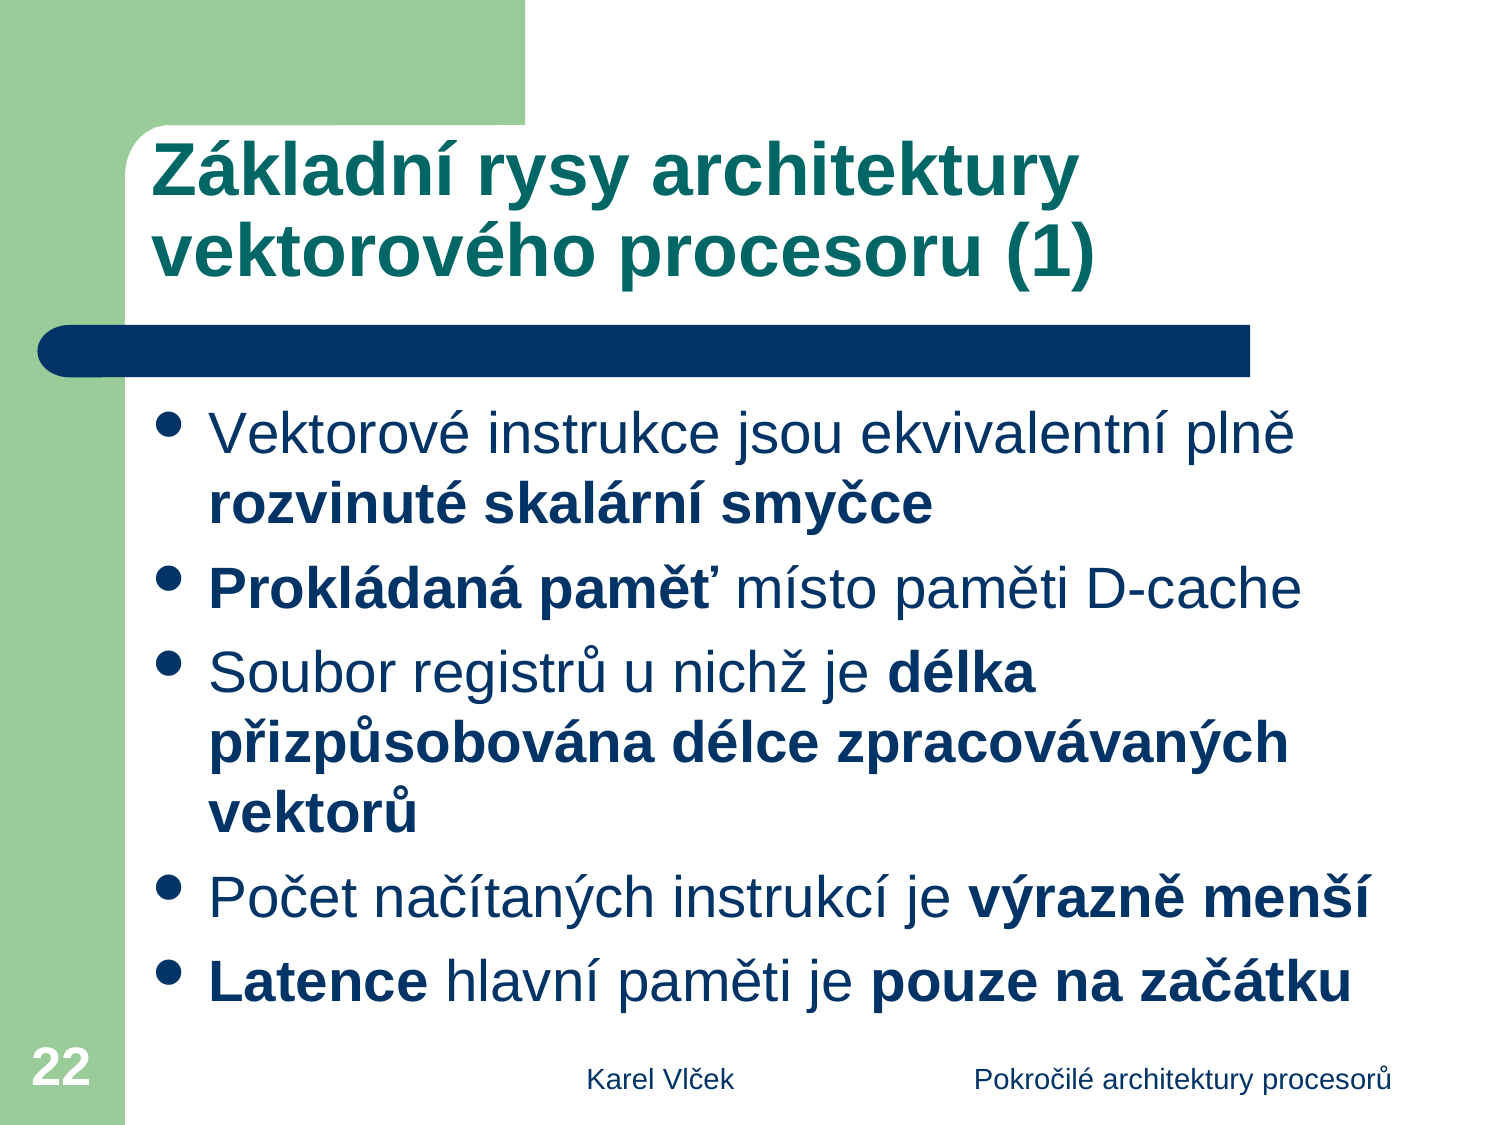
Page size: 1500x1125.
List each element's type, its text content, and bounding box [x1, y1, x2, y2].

title Základní rysy architektury vektorového procesoru (1) [136, 123, 1414, 301]
list Vektorové instrukce jsou ekvivalentní plně rozvinuté skalární smyčce Prokládaná paměť místo paměti D-cache Soubor registrů u nichž je délka přizpůsobována délce zpracovávaných vektorů Počet načítaných instrukcí je výrazně menší Latence hlavní paměti je pouze na začátku [137, 387, 1413, 1038]
